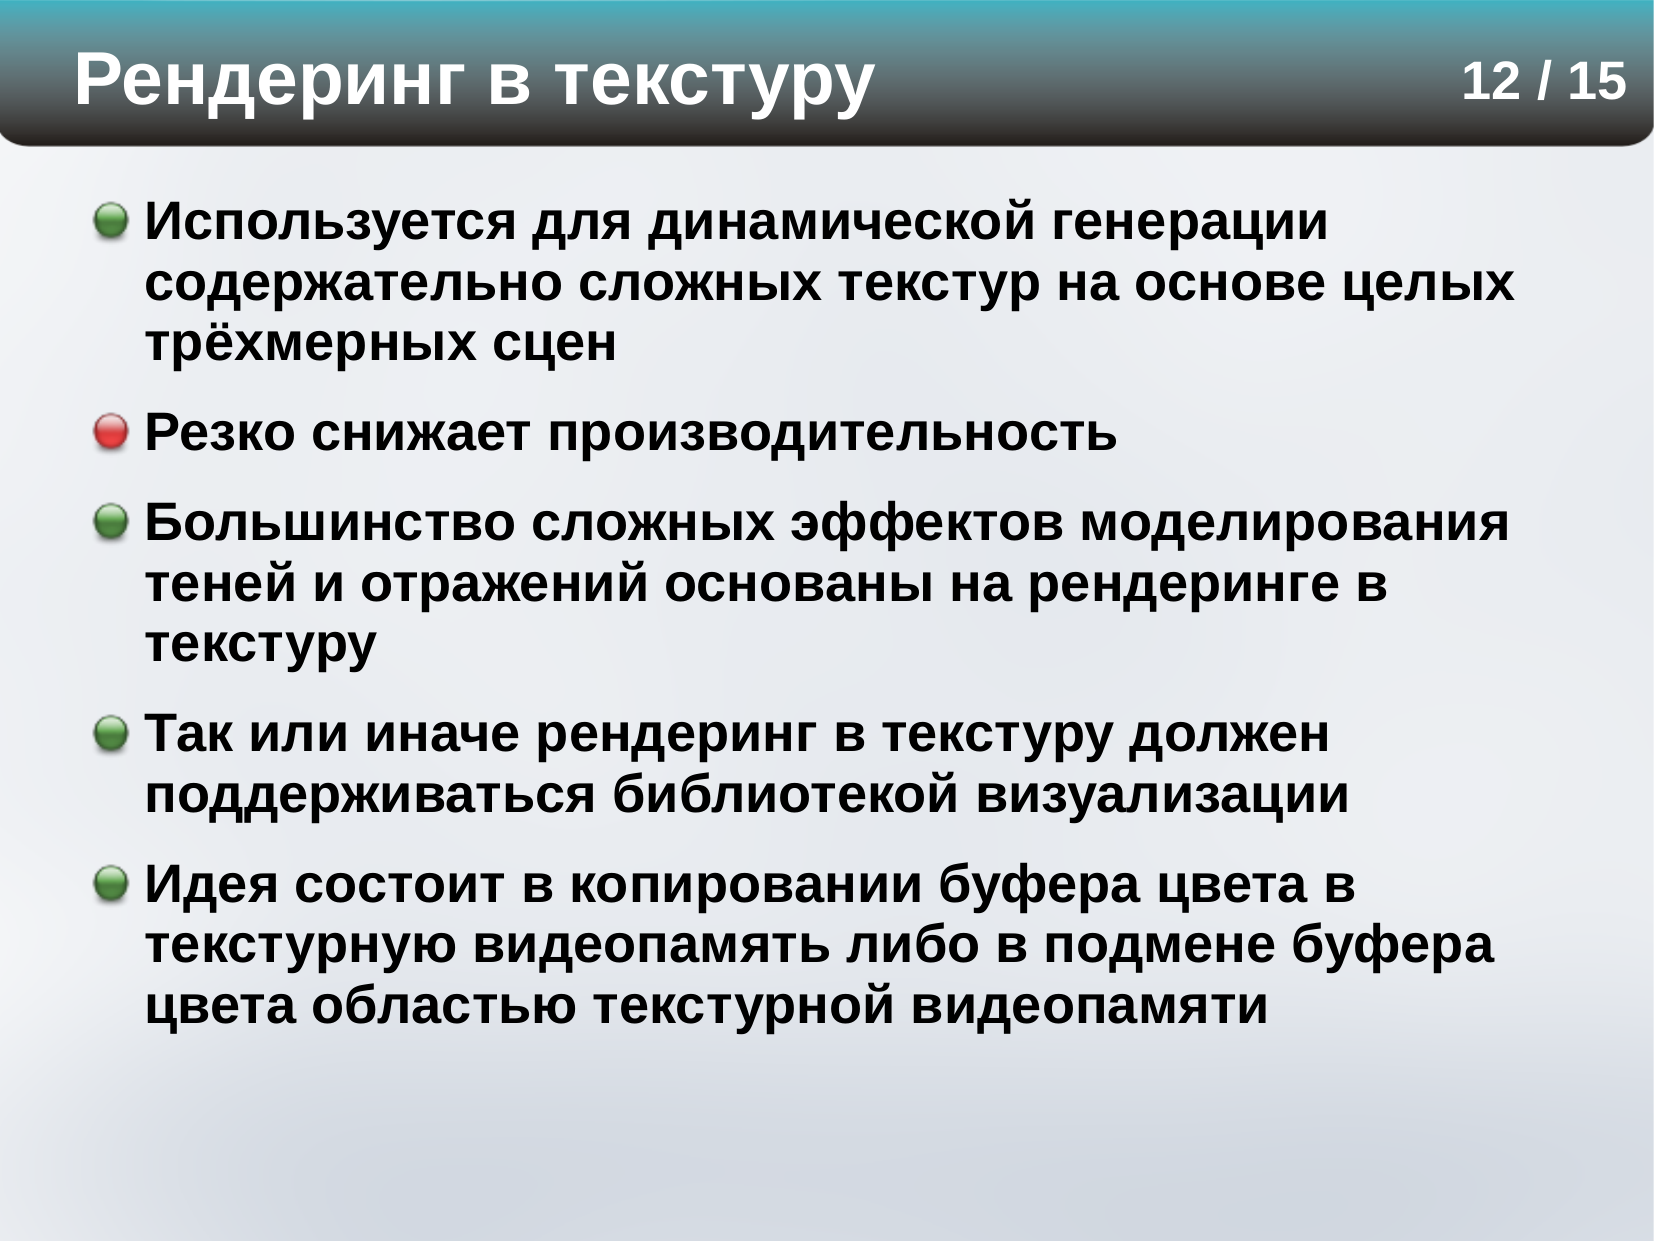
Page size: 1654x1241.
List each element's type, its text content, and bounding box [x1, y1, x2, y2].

text_box <номер> / 15 [1446, 42, 1654, 179]
text_box Рендеринг в текстуру [59, 29, 1359, 129]
picture [0, 0, 1654, 1241]
text_box Используется для динамической генерации содержательно сложных текстур на основе целых трёхмерных сцен Резко снижает производительность Большинство сложных эффектов моделирования теней и отражений основаны на рендеринге в текстуру Так или иначе рендеринг в текстуру должен поддерживаться библиотекой визуализации Идея состоит в копировании буфера цвета в текстурную видеопамять либо в подмене буфера цвета областью текстурной видеопамяти [70, 183, 1595, 1133]
